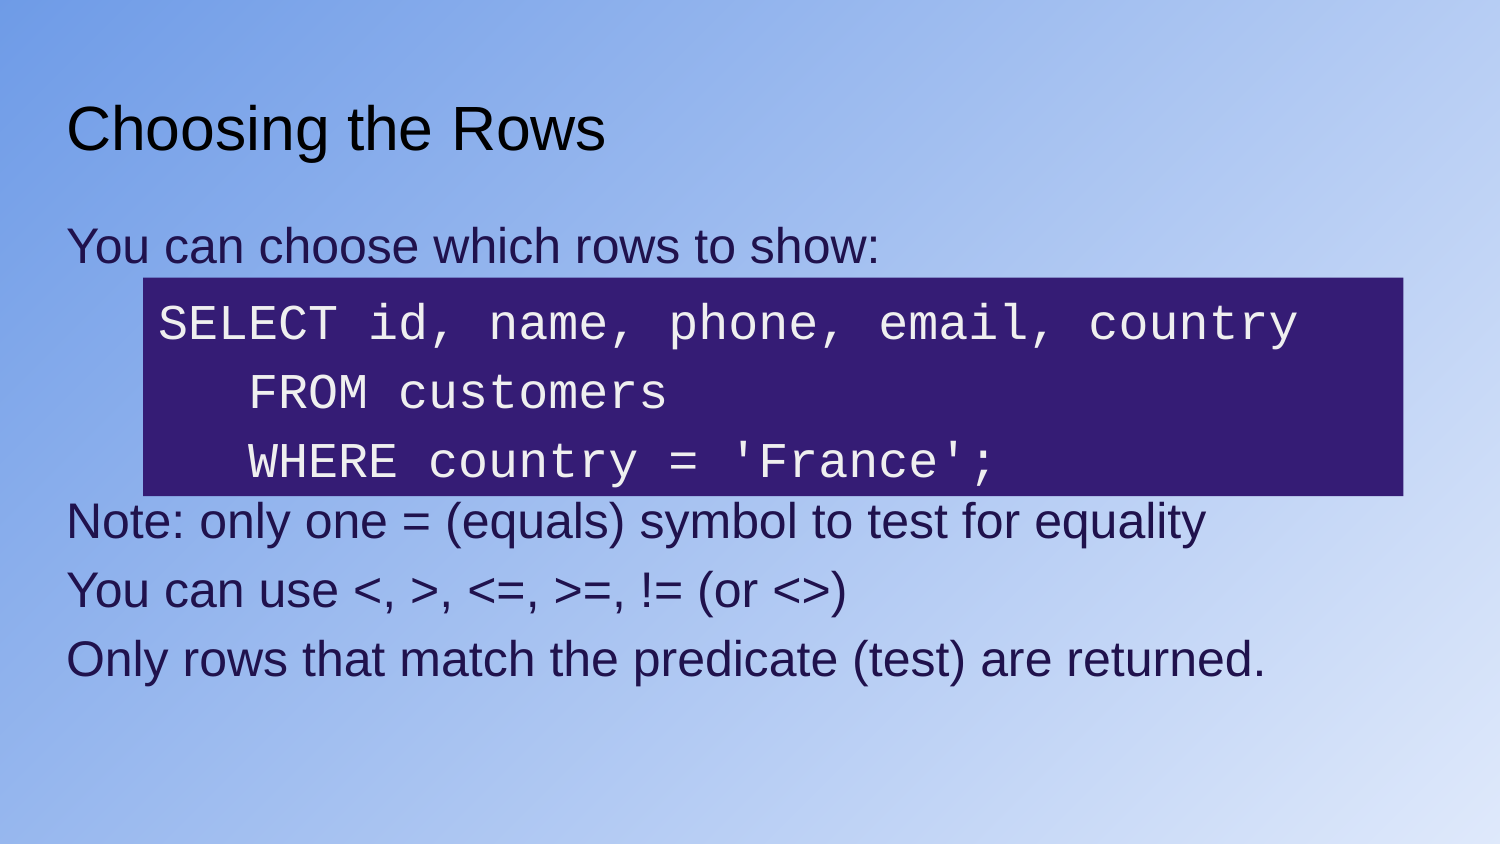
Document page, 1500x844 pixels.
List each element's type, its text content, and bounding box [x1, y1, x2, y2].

list You can choose which rows to show: Note: only one = (equals) symbol to test for equality You can use <, >, <=, >=, != (or <>) Only rows that match the predicate (test) are returned. [51, 189, 1449, 750]
text_box SELECT id, name, phone, email, country FROM customers WHERE country = 'France'; [143, 277, 1404, 497]
title Choosing the Rows [51, 72, 1449, 167]
